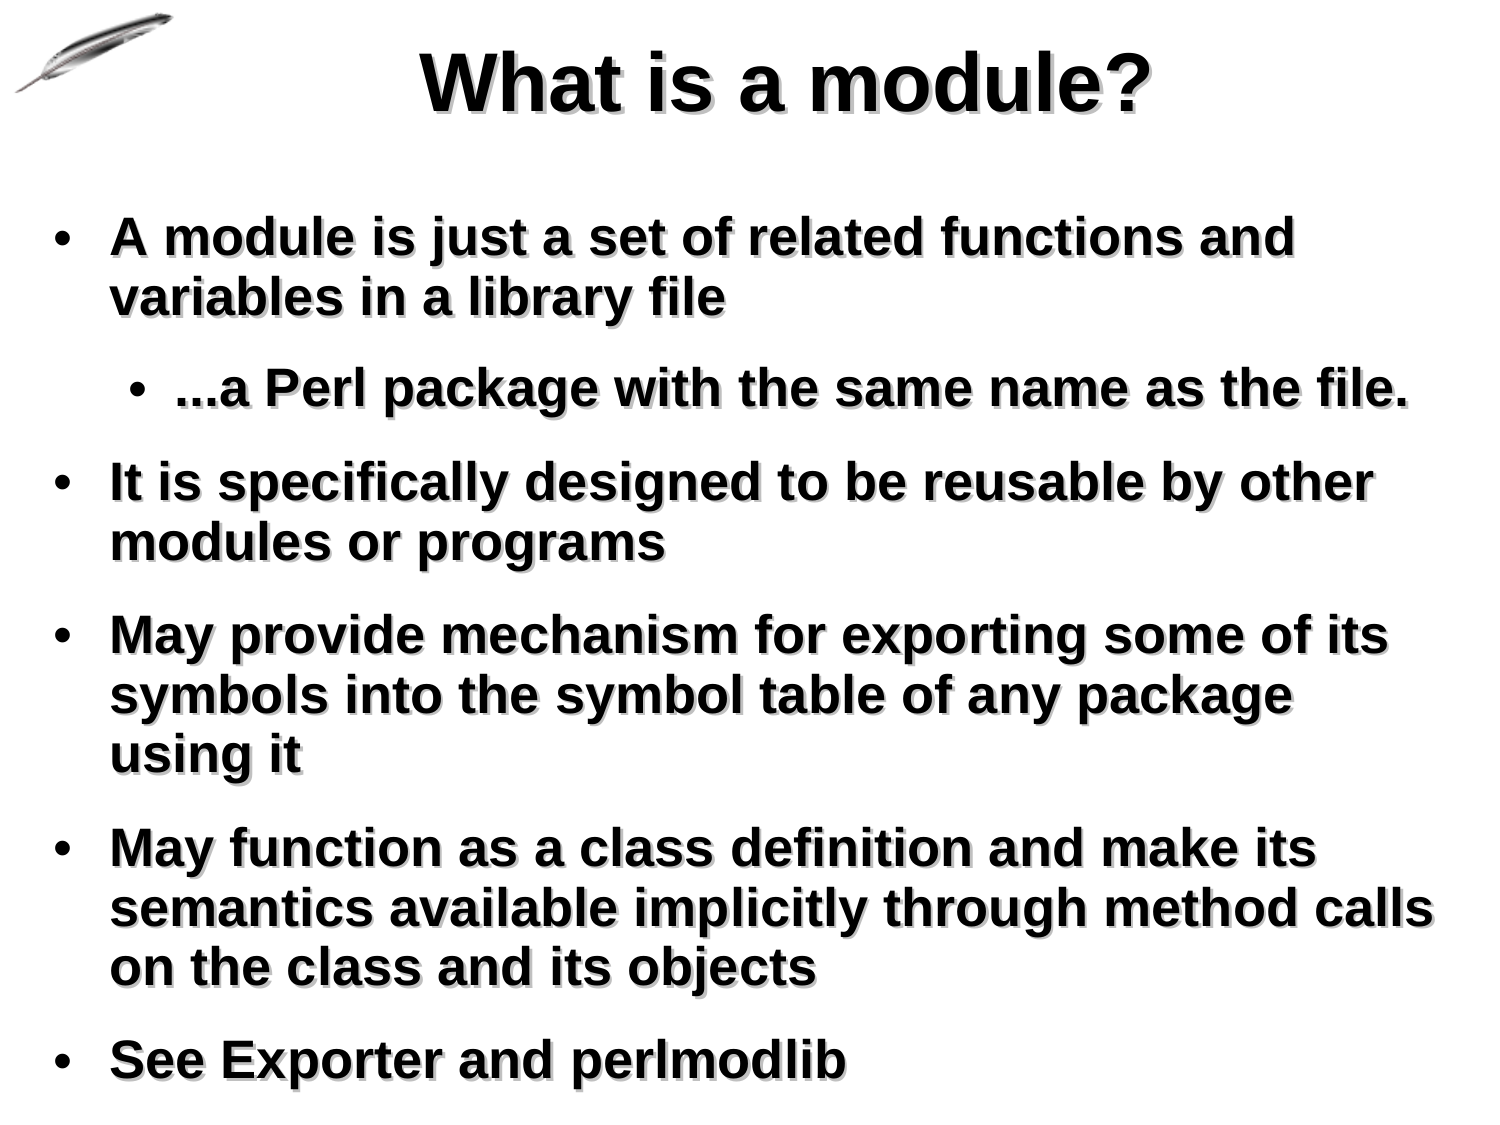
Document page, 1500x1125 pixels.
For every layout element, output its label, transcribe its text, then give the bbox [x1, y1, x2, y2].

picture [11, 11, 179, 95]
title What is a module? [419, 0, 1459, 176]
list A module is just a set of related functions and variables in a library file ...a Perl package with the same name as the file. It is specifically designed to be reusable by other modules or programs May provide mechanism for exporting some of its symbols into the symbol table of any package using it May function as a class definition and make its semantics available implicitly through method calls on the class and its objects See Exporter and perlmodlib [53, 207, 1447, 1092]
